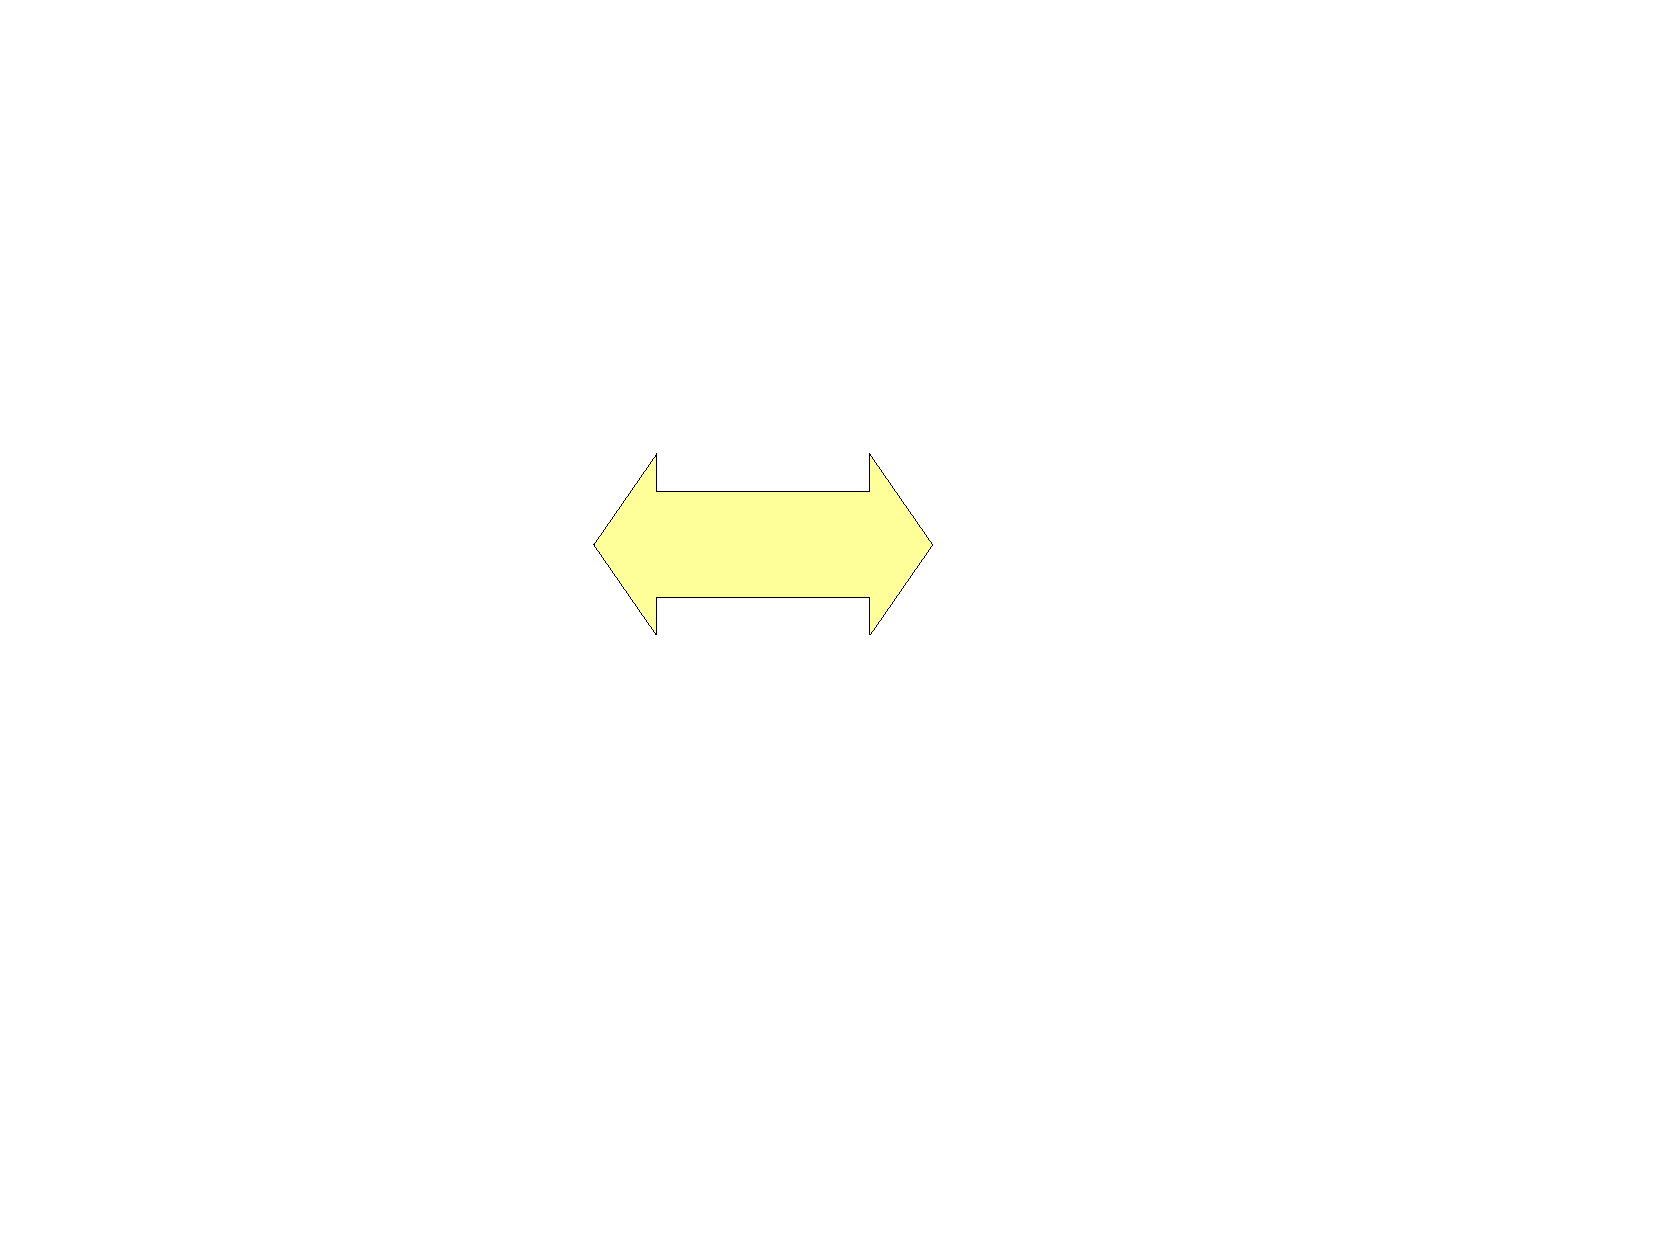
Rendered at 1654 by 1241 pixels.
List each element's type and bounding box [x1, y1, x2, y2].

text_box [593, 453, 933, 635]
